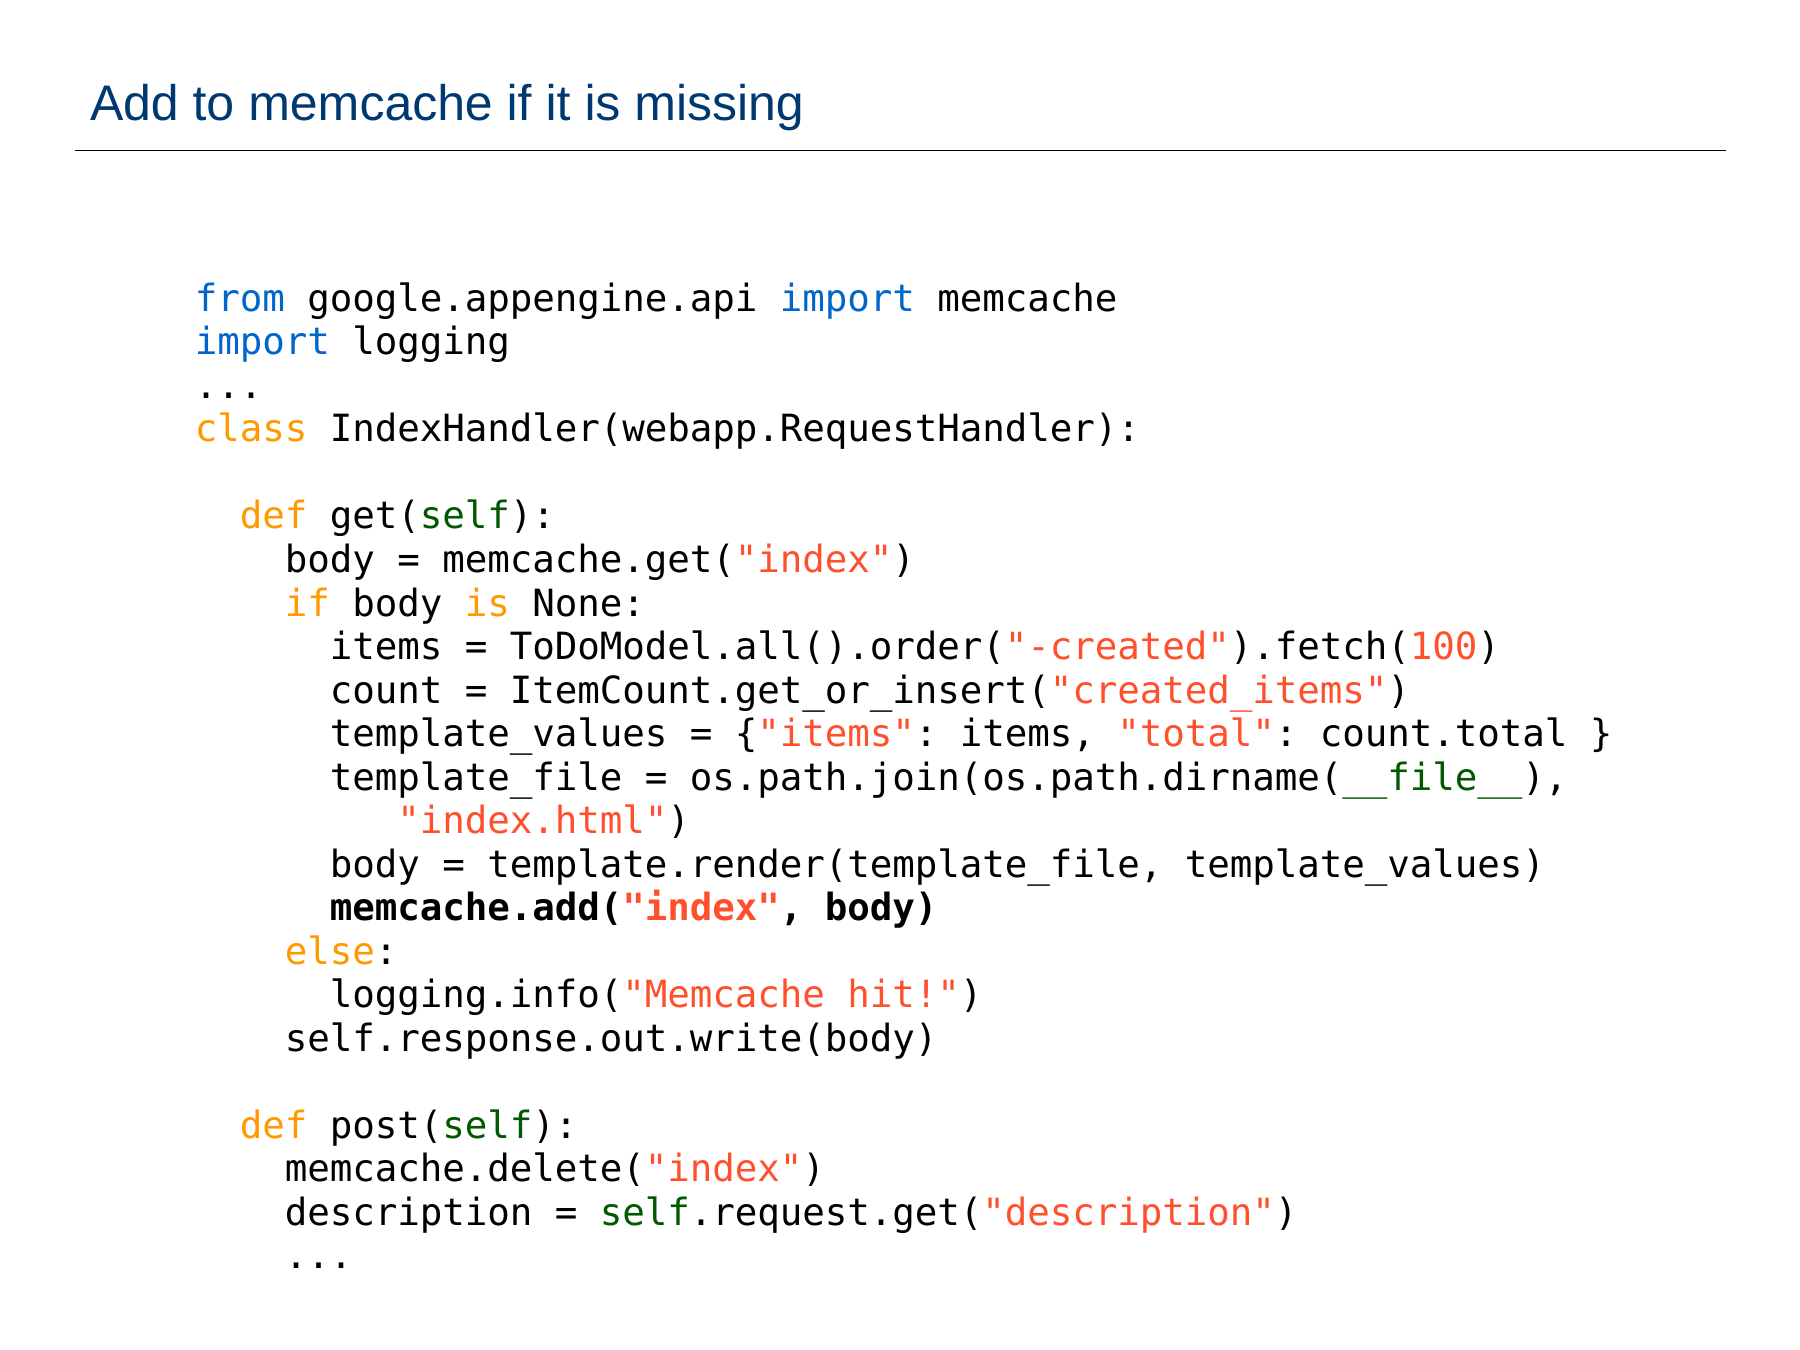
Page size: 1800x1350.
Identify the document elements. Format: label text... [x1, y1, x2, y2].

title Add to memcache if it is missing [90, 61, 1710, 150]
text_box from google.appengine.api import memcache import logging ... class IndexHandler(webapp.RequestHandler): def get(self): body = memcache.get("index") if body is None: items = ToDoModel.all().order("-created").fetch(100) count = ItemCount.get_or_insert("created_items") template_values = {"items": items, "total": count.total } template_file = os.path.join(os.path.dirname(__file__), "index.html") body = template.render(template_file, template_values) memcache.add("index", body) else: logging.info("Memcache hit!") self.response.out.write(body) def post(self): memcache.delete("index") description = self.request.get("description") ... [180, 269, 1628, 1329]
